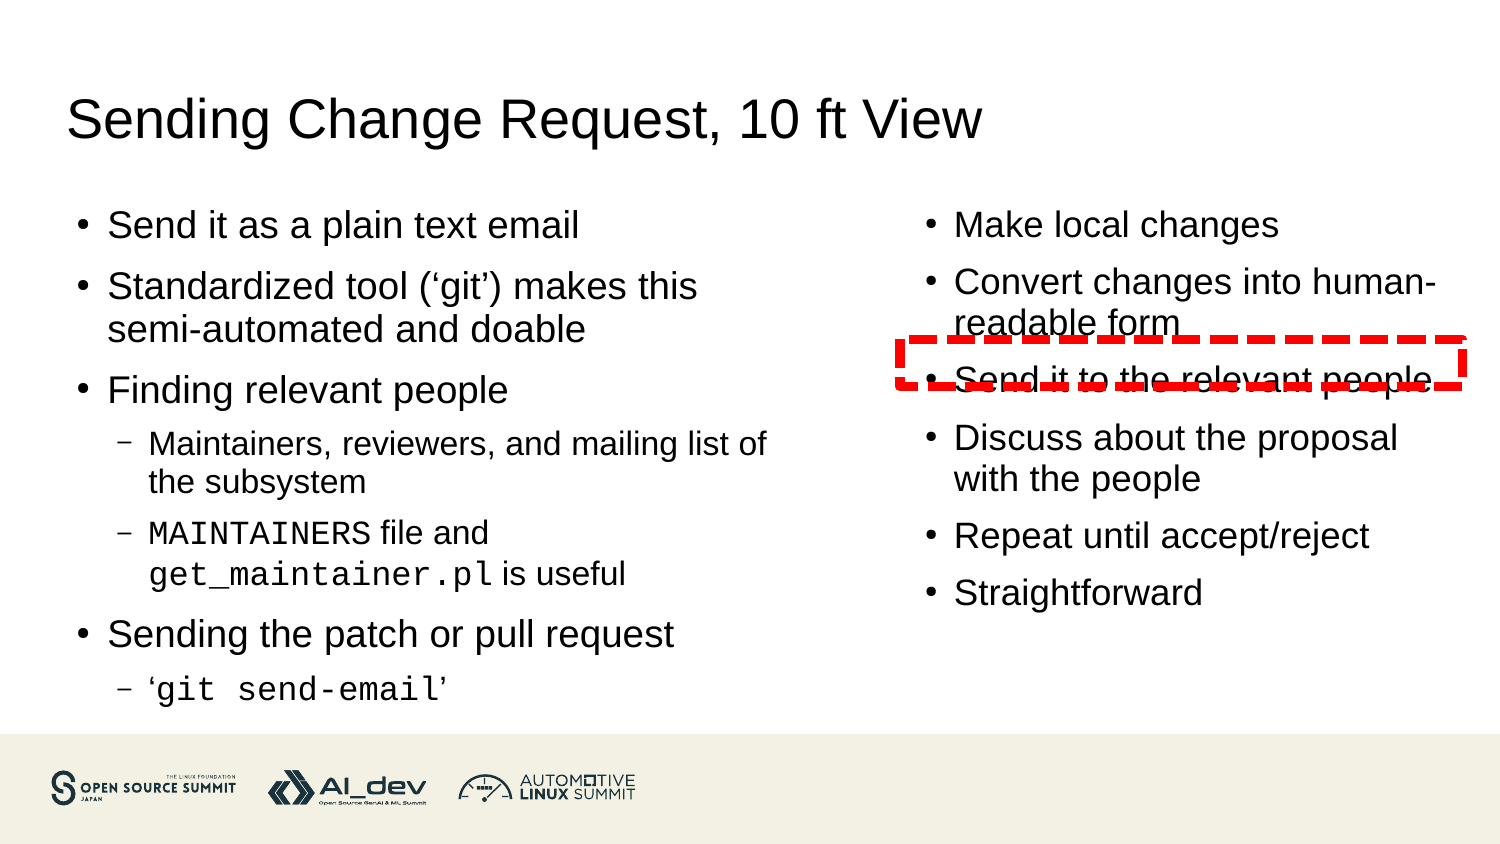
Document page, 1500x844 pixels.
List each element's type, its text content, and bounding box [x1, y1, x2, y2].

list Send it as a plain text email Standardized tool (‘git’) makes this semi-automated and doable Finding relevant people Maintainers, reviewers, and mailing list of the subsystem MAINTAINERS file and get_maintainer.pl is useful Sending the patch or pull request ‘git send-email’ [51, 189, 788, 734]
list Make local changes Convert changes into human-readable form Send it to the relevant people Discuss about the proposal with the people Repeat until accept/reject Straightforward [900, 189, 1469, 638]
title Sending Change Request, 10 ft View [51, 72, 1449, 167]
